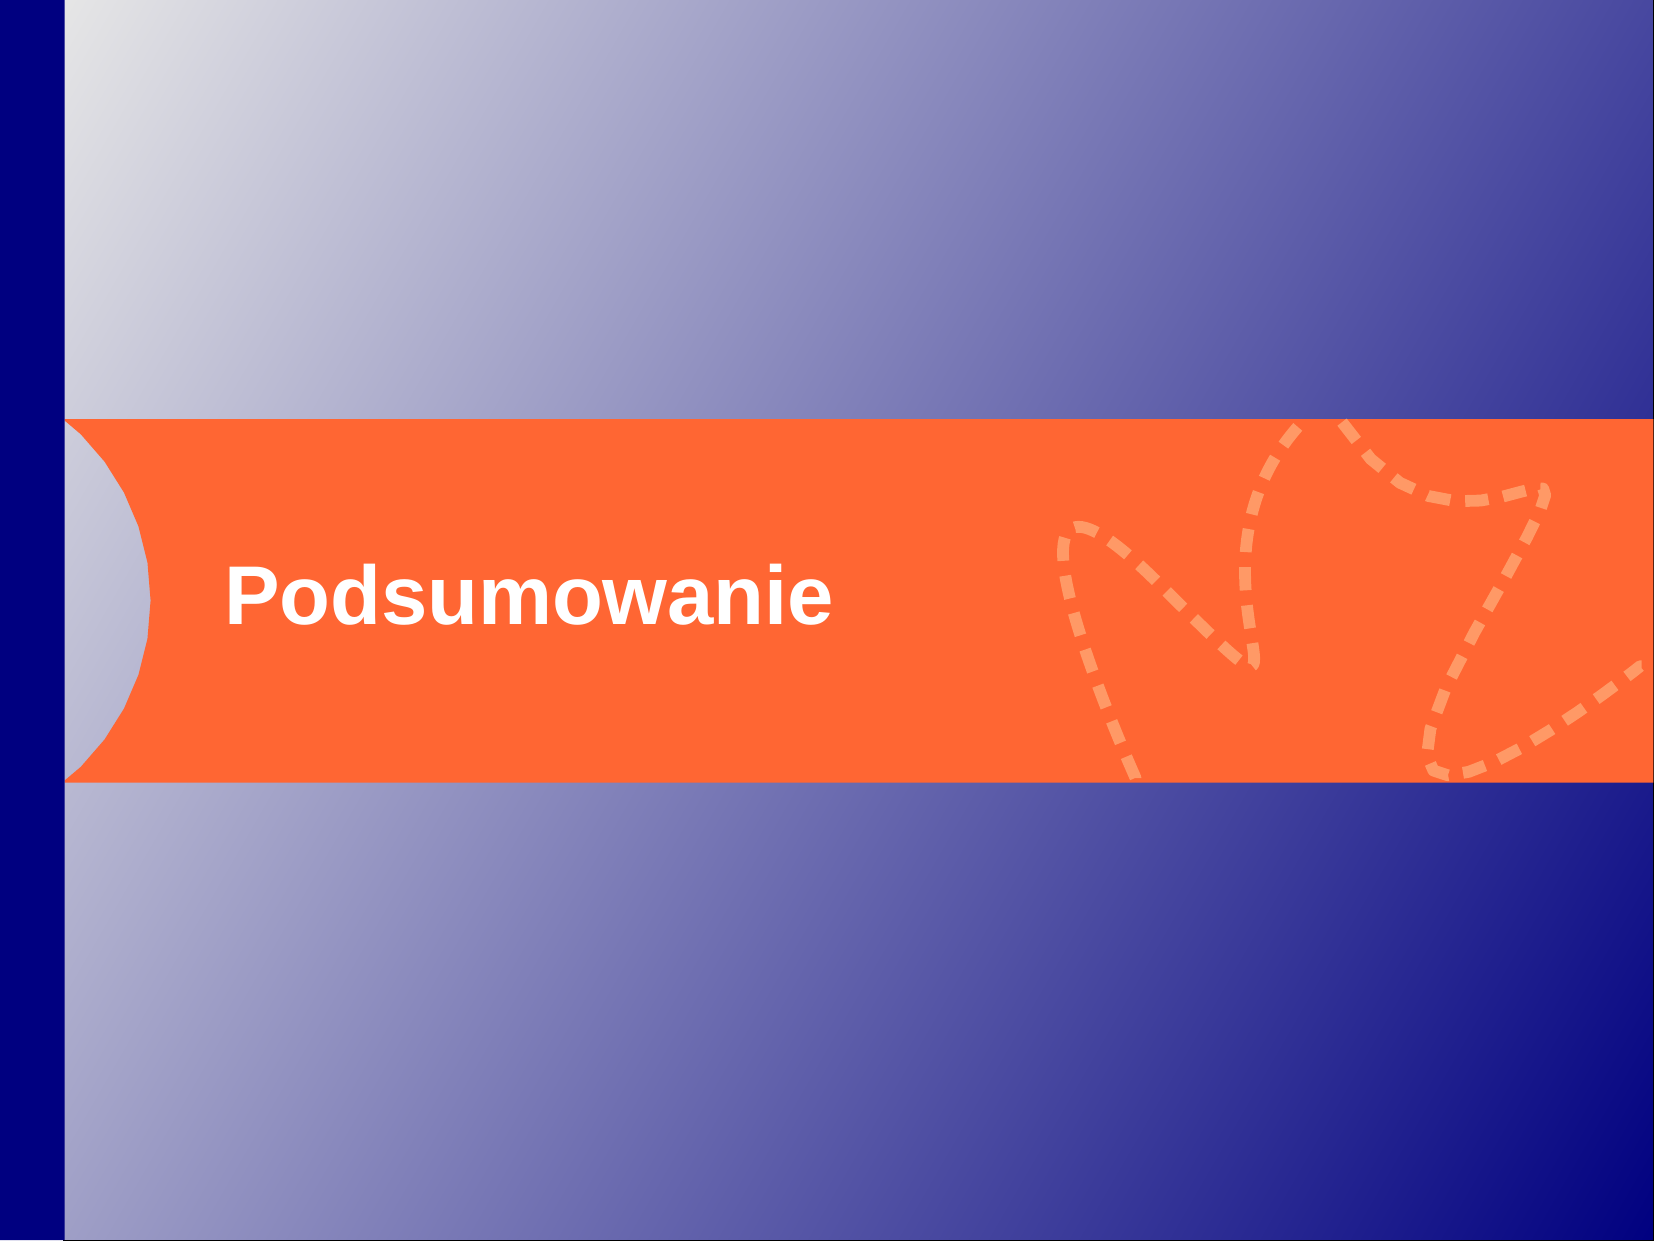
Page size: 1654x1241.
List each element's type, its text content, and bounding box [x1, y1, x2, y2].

title Podsumowanie [224, 497, 1093, 704]
